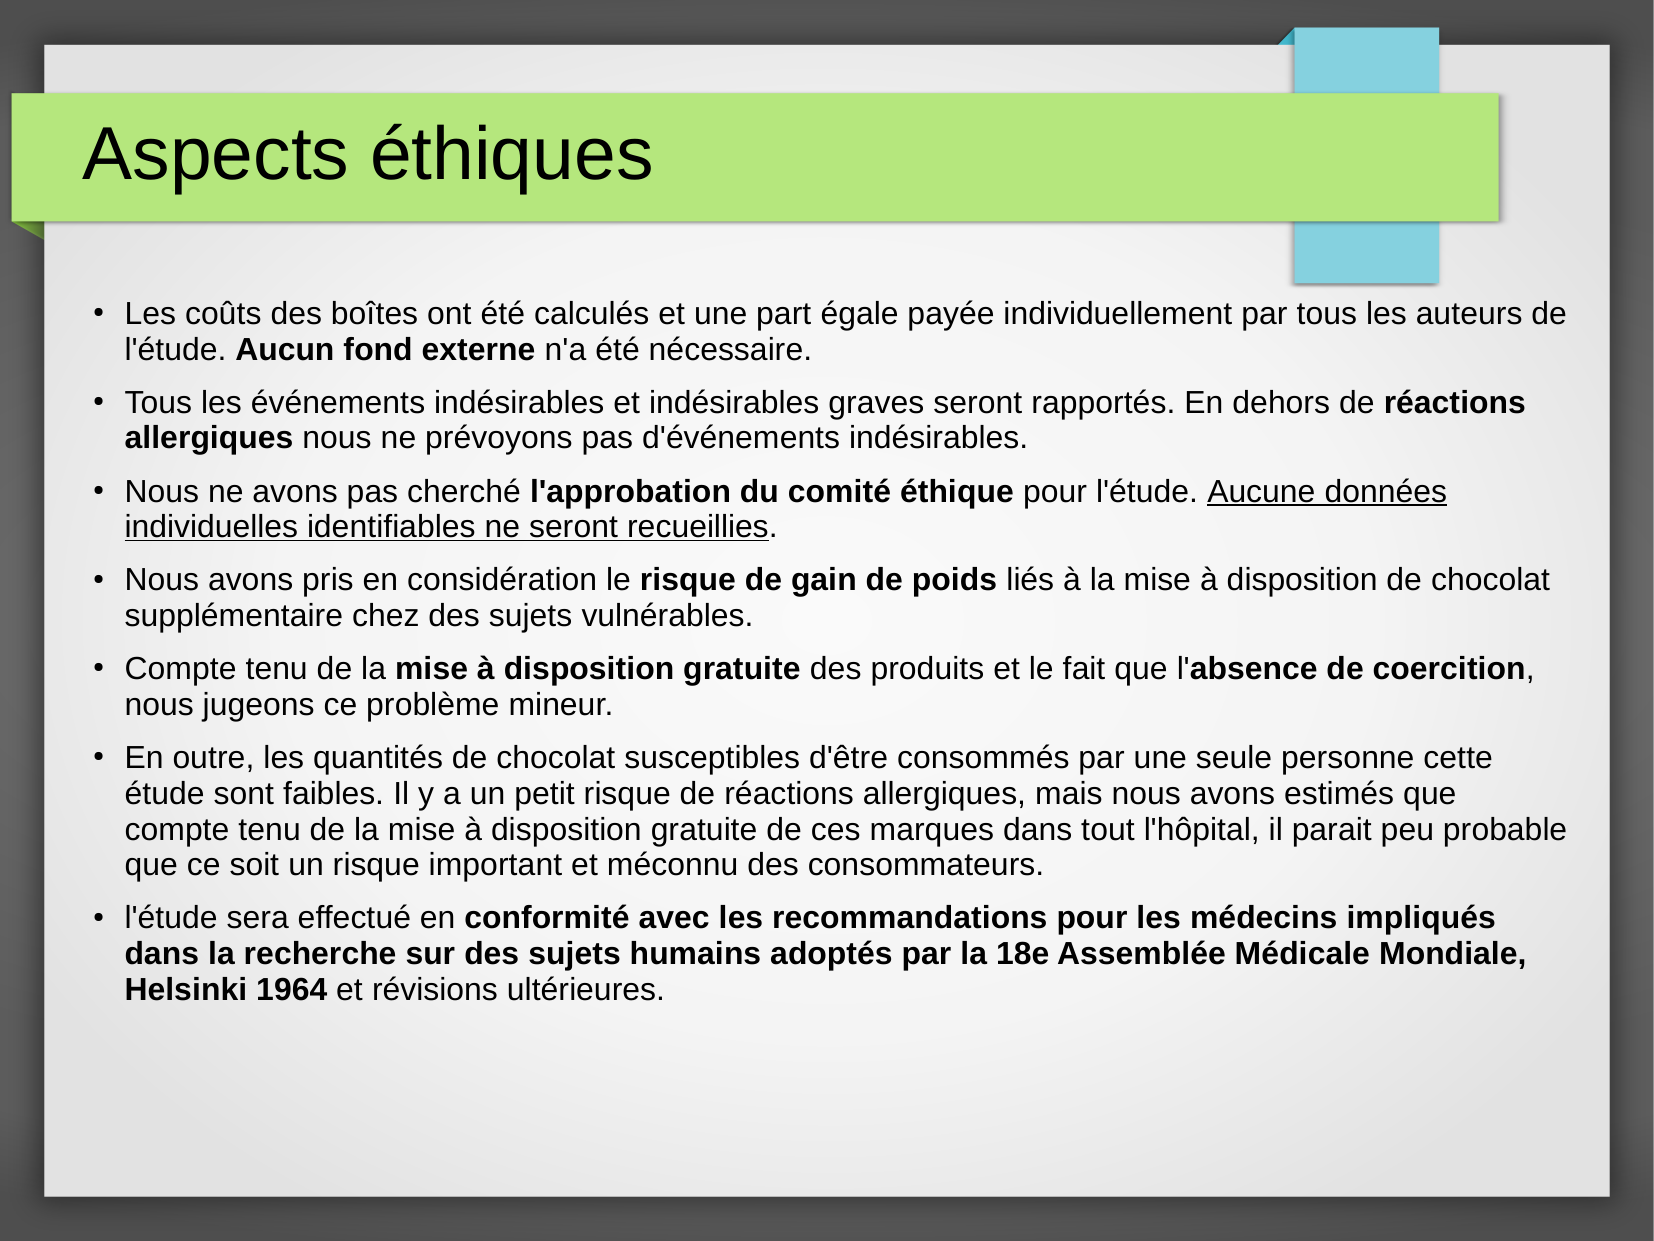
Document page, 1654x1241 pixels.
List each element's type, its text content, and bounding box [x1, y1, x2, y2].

list Les coûts des boîtes ont été calculés et une part égale payée individuellement par tous les auteurs de l'étude. Aucun fond externe n'a été nécessaire. Tous les événements indésirables et indésirables graves seront rapportés. En dehors de réactions allergiques nous ne prévoyons pas d'événements indésirables. Nous ne avons pas cherché l'approbation du comité éthique pour l'étude. Aucune données individuelles identifiables ne seront recueillies. Nous avons pris en considération le risque de gain de poids liés à la mise à disposition de chocolat supplémentaire chez des sujets vulnérables. Compte tenu de la mise à disposition gratuite des produits et le fait que l'absence de coercition, nous jugeons ce problème mineur. En outre, les quantités de chocolat susceptibles d'être consommés par une seule personne cette étude sont faibles. Il y a un petit risque de réactions allergiques, mais nous avons estimés que compte tenu de la mise à disposition gratuite de ces marques dans tout l'hôpital, il parait peu probable que ce soit un risque important et méconnu des consommateurs. l'étude sera effectué en conformité avec les recommandations pour les médecins impliqués dans la recherche sur des sujets humains adoptés par la 18e Assemblée Médicale Mondiale, Helsinki 1964 et révisions ultérieures. [82, 295, 1571, 1015]
title Aspects éthiques [82, 94, 1264, 213]
picture [0, 0, 1654, 1241]
